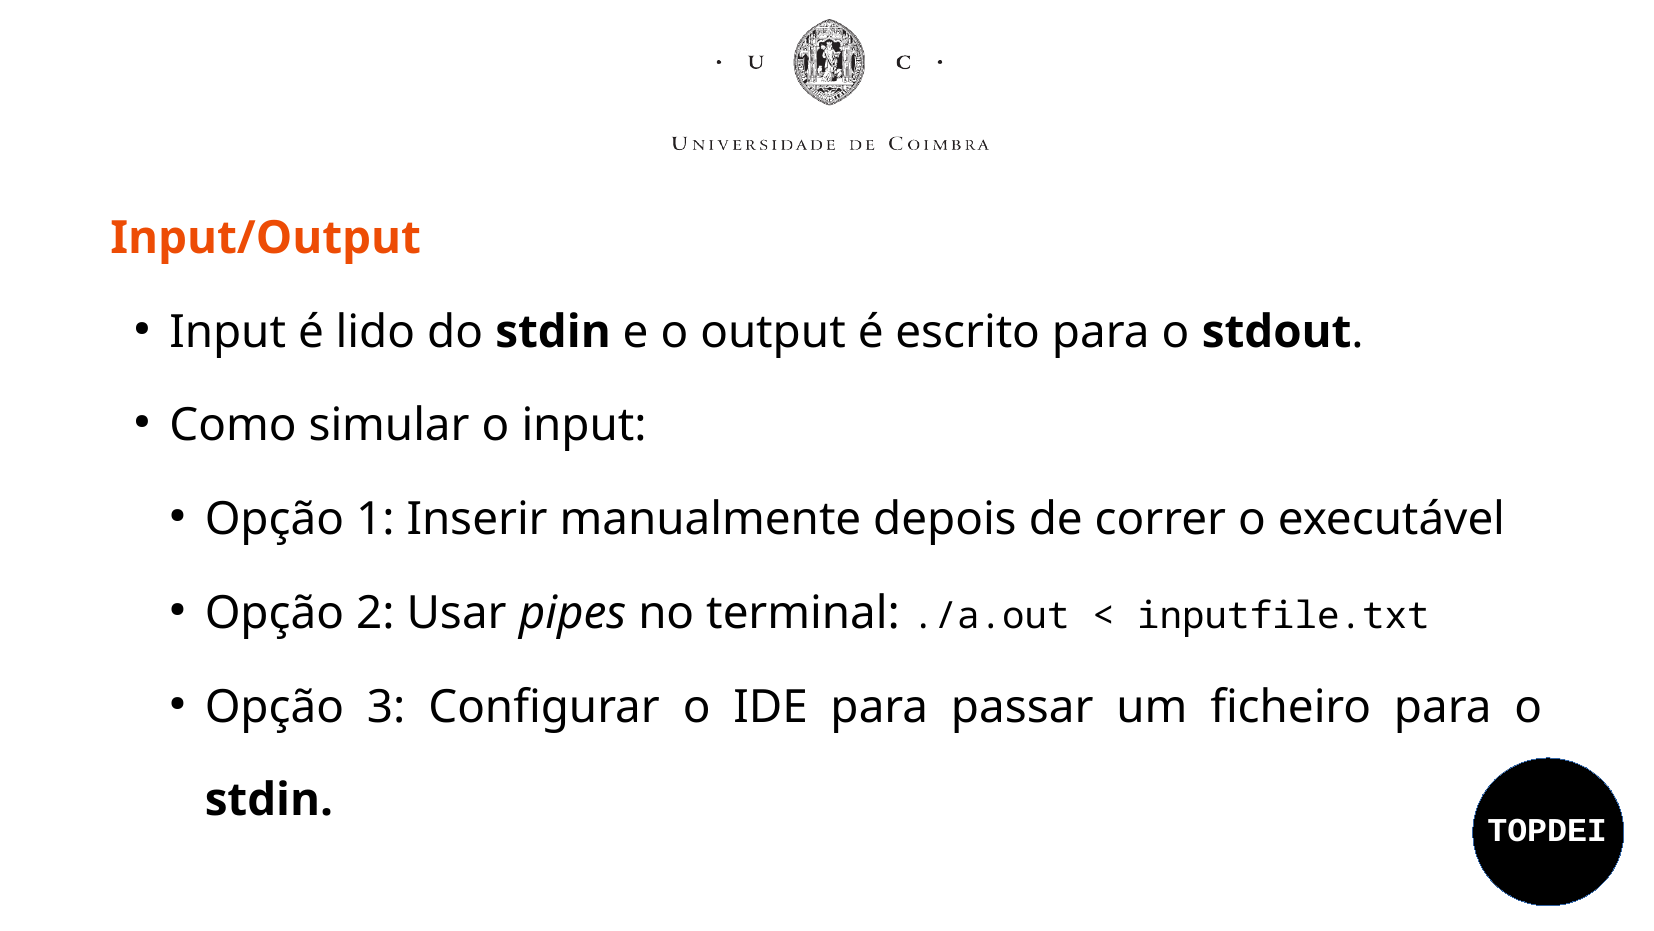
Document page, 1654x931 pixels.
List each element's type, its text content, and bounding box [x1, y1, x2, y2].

text_box TOPDEI [1472, 806, 1628, 871]
text_box Input/Output Input é lido do stdin e o output é escrito para o stdout. Como simular o input: Opção 1: Inserir manualmente depois de correr o executável Opção 2: Usar pipes no terminal: ./a.out < inputfile.txt Opção 3: Configurar o IDE para passar um ficheiro para o stdin. [95, 196, 1559, 826]
picture [641, 0, 1013, 196]
text_box [1484, 871, 1613, 906]
text_box [1559, 758, 1620, 806]
